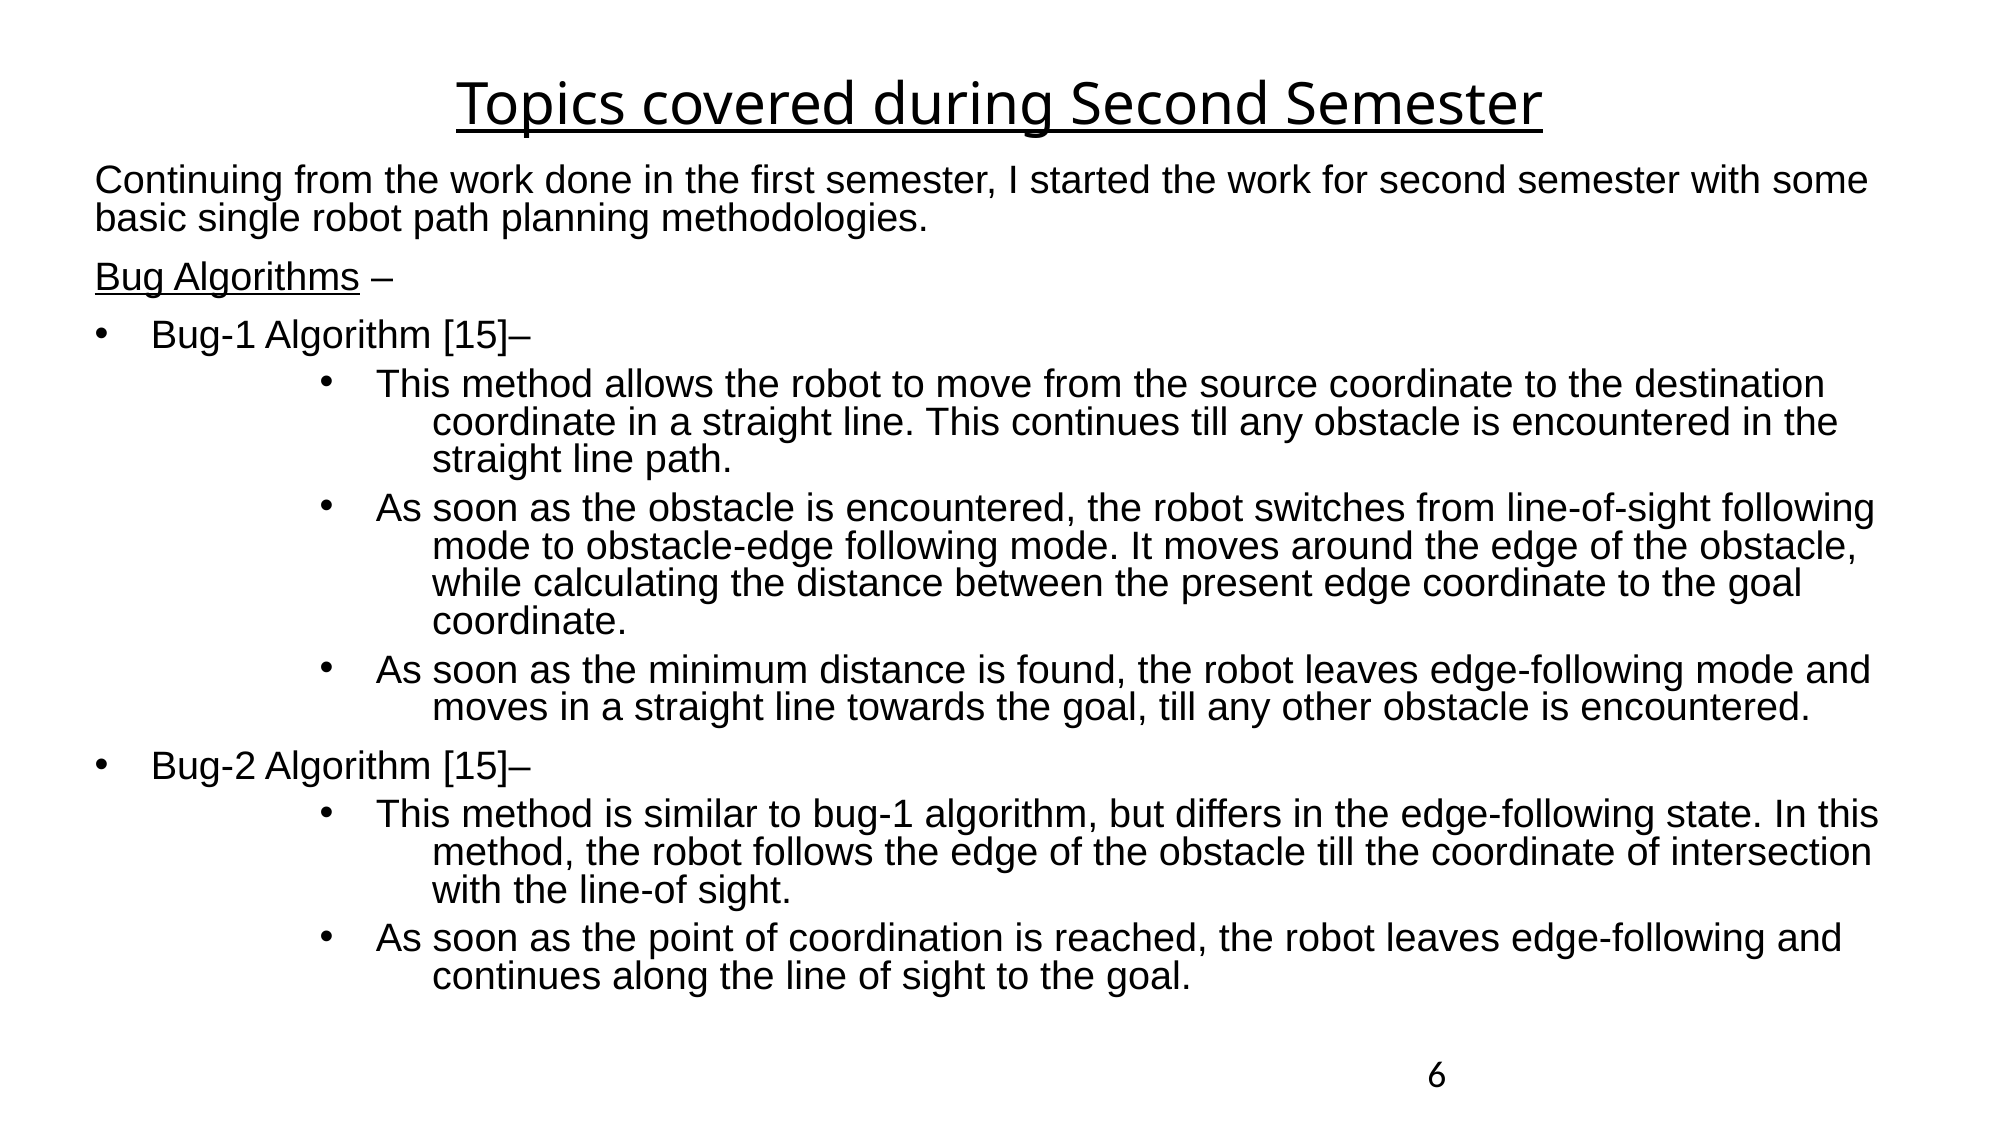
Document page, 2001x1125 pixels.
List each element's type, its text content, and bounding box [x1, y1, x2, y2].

title Topics covered during Second Semester [249, 66, 1750, 156]
subtitle Continuing from the work done in the first semester, I started the work for second semester with some basic single robot path planning methodologies. Bug Algorithms – Bug-1 Algorithm [15]– This method allows the robot to move from the source coordinate to the destination coordinate in a straight line. This continues till any obstacle is encountered in the straight line path. As soon as the obstacle is encountered, the robot switches from line-of-sight following mode to obstacle-edge following mode. It moves around the edge of the obstacle, while calculating the distance between the present edge coordinate to the goal coordinate. As soon as the minimum distance is found, the robot leaves edge-following mode and moves in a straight line towards the goal, till any other obstacle is encountered. Bug-2 Algorithm [15]– This method is similar to bug-1 algorithm, but differs in the edge-following state. In this method, the robot follows the edge of the obstacle till the coordinate of intersection with the line-of sight. As soon as the point of coordination is reached, the robot leaves edge-following and continues along the line of sight to the goal. [79, 156, 1921, 1043]
text_box [1412, 1042, 1863, 1103]
